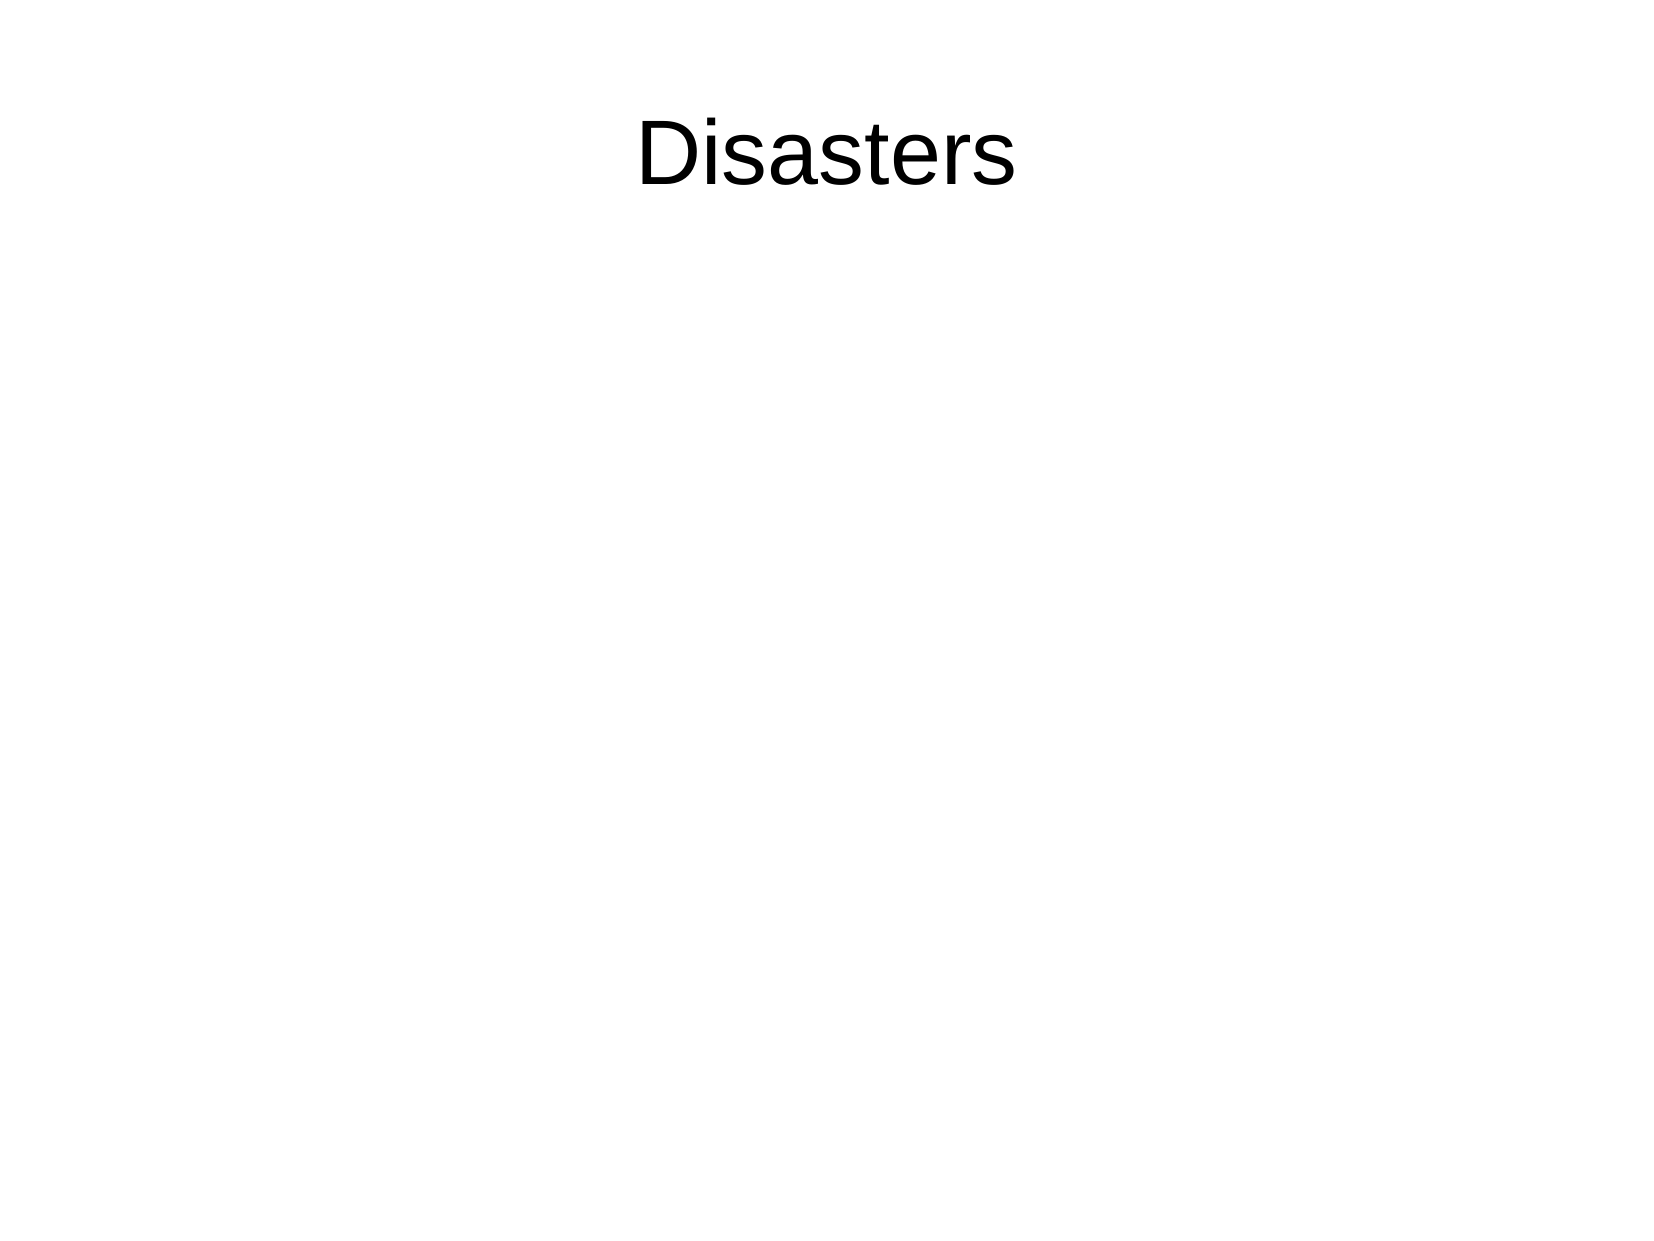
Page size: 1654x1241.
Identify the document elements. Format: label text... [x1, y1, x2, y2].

title Disasters [82, 49, 1571, 257]
